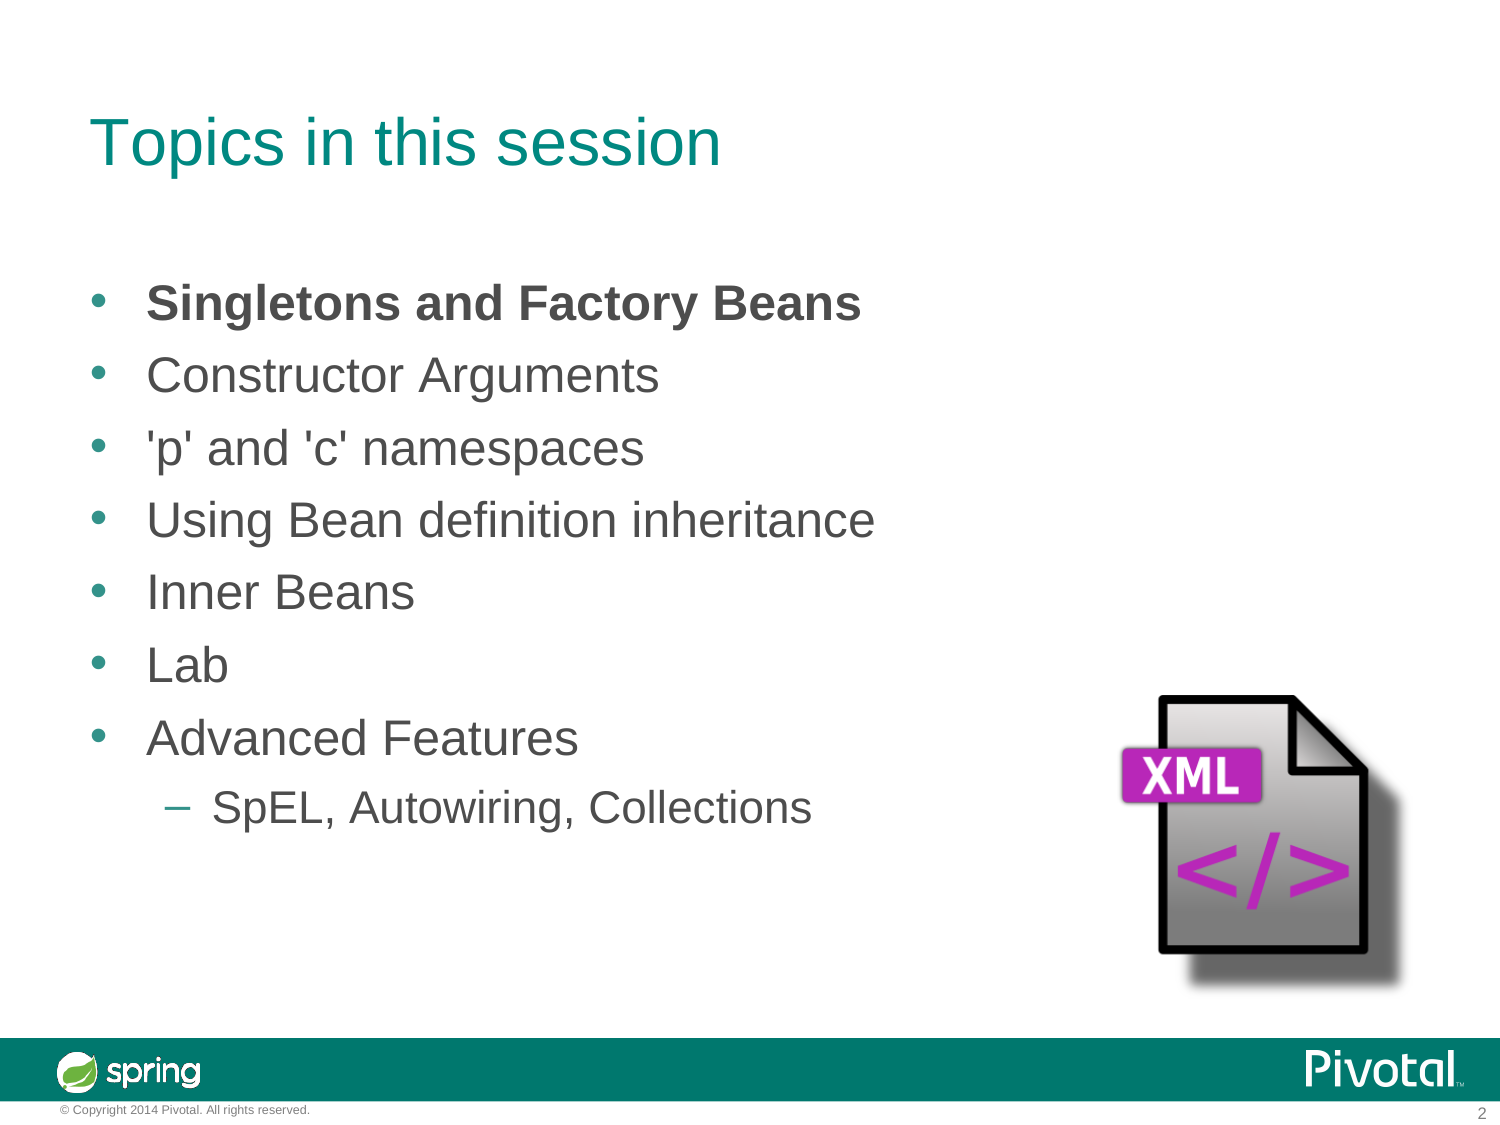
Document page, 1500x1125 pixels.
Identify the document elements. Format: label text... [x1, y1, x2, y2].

list Singletons and Factory Beans Constructor Arguments 'p' and 'c' namespaces Using Bean definition inheritance Inner Beans Lab Advanced Features SpEL, Autowiring, Collections [75, 262, 1426, 1005]
title Topics in this session [75, 45, 1426, 233]
picture [1117, 695, 1413, 999]
picture [1306, 1050, 1464, 1087]
picture [32, 1041, 210, 1103]
